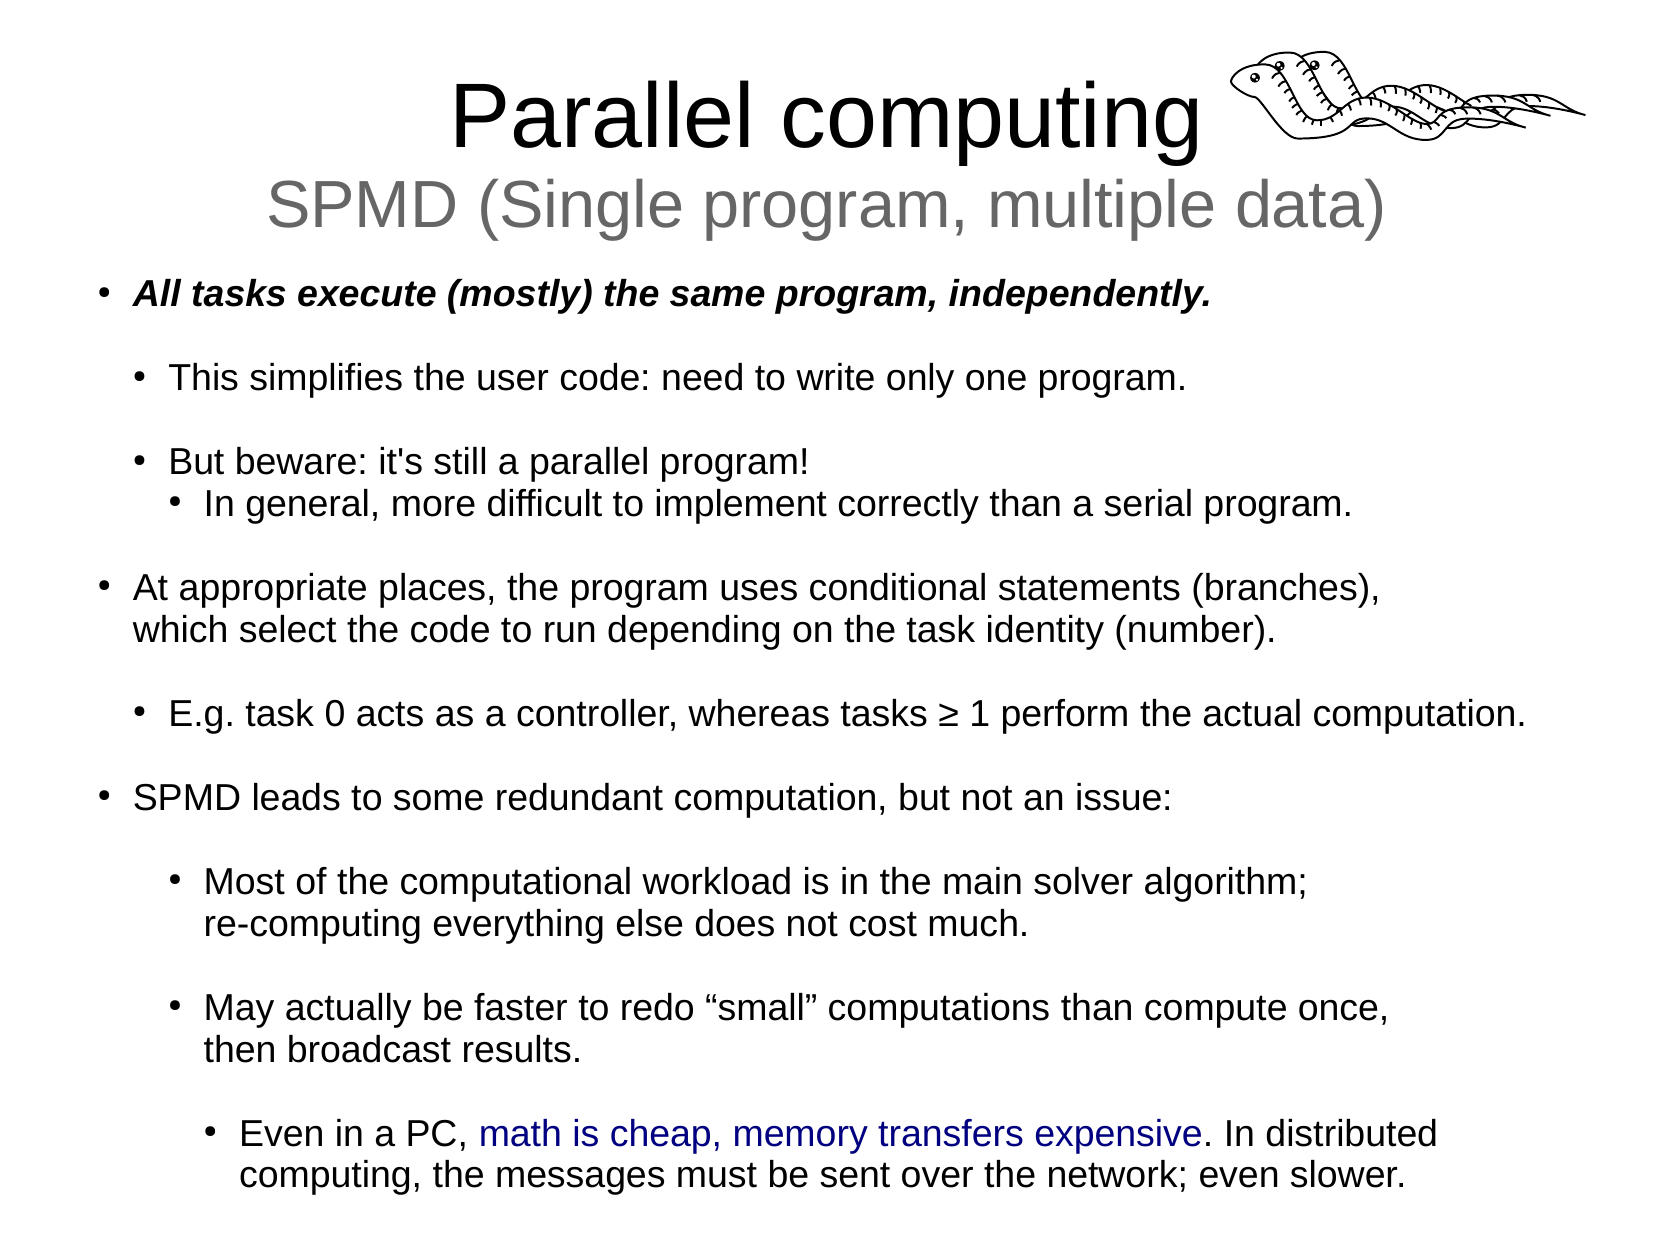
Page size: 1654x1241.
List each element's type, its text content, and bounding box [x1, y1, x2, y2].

picture [1230, 50, 1586, 141]
title Parallel computing SPMD (Single program, multiple data) [82, 49, 1571, 257]
text_box All tasks execute (mostly) the same program, independently. This simplifies the user code: need to write only one program. But beware: it's still a parallel program! In general, more difficult to implement correctly than a serial program. At appropriate places, the program uses conditional statements (branches), which select the code to run depending on the task identity (number). E.g. task 0 acts as a controller, whereas tasks ≥ 1 perform the actual computation. SPMD leads to some redundant computation, but not an issue: Most of the computational workload is in the main solver algorithm; re-computing everything else does not cost much. May actually be faster to redo “small” computations than compute once, then broadcast results. Even in a PC, math is cheap, memory transfers expensive. In distributed computing, the messages must be sent over the network; even slower. [82, 222, 1561, 1204]
